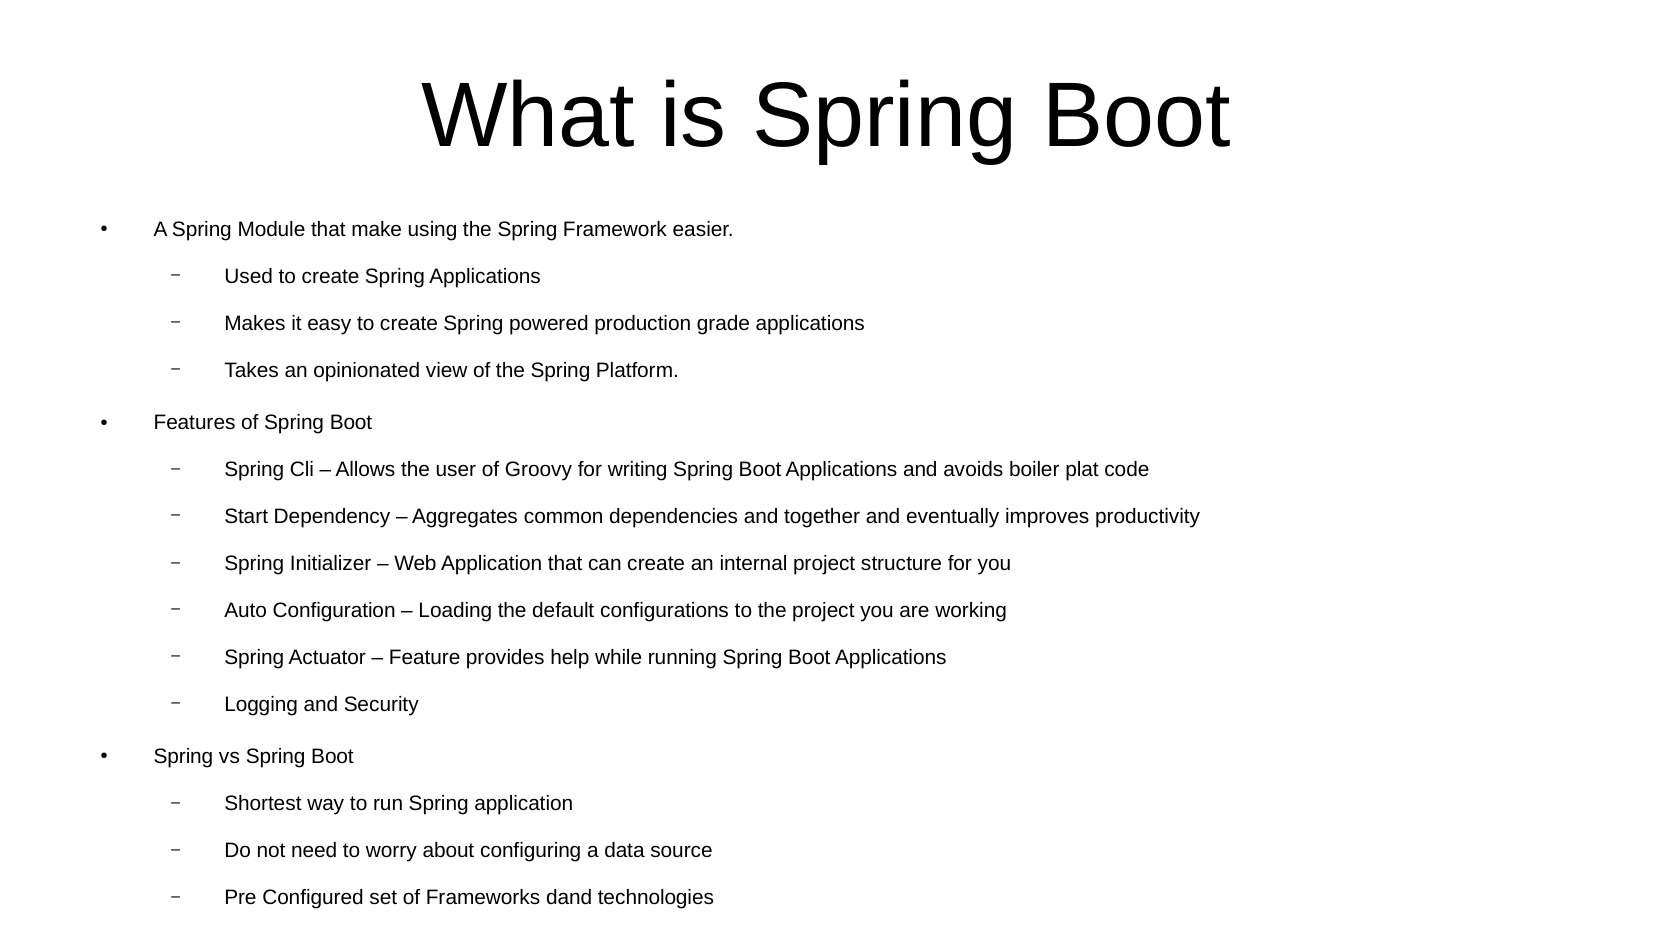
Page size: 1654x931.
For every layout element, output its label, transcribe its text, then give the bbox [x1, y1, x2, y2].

list A Spring Module that make using the Spring Framework easier. Used to create Spring Applications Makes it easy to create Spring powered production grade applications Takes an opinionated view of the Spring Platform. Features of Spring Boot Spring Cli – Allows the user of Groovy for writing Spring Boot Applications and avoids boiler plat code Start Dependency – Aggregates common dependencies and together and eventually improves productivity Spring Initializer – Web Application that can create an internal project structure for you Auto Configuration – Loading the default configurations to the project you are working Spring Actuator – Feature provides help while running Spring Boot Applications Logging and Security Spring vs Spring Boot Shortest way to run Spring application Do not need to worry about configuring a data source Pre Configured set of Frameworks dand technologies [82, 217, 1636, 916]
title What is Spring Boot [82, 37, 1571, 193]
